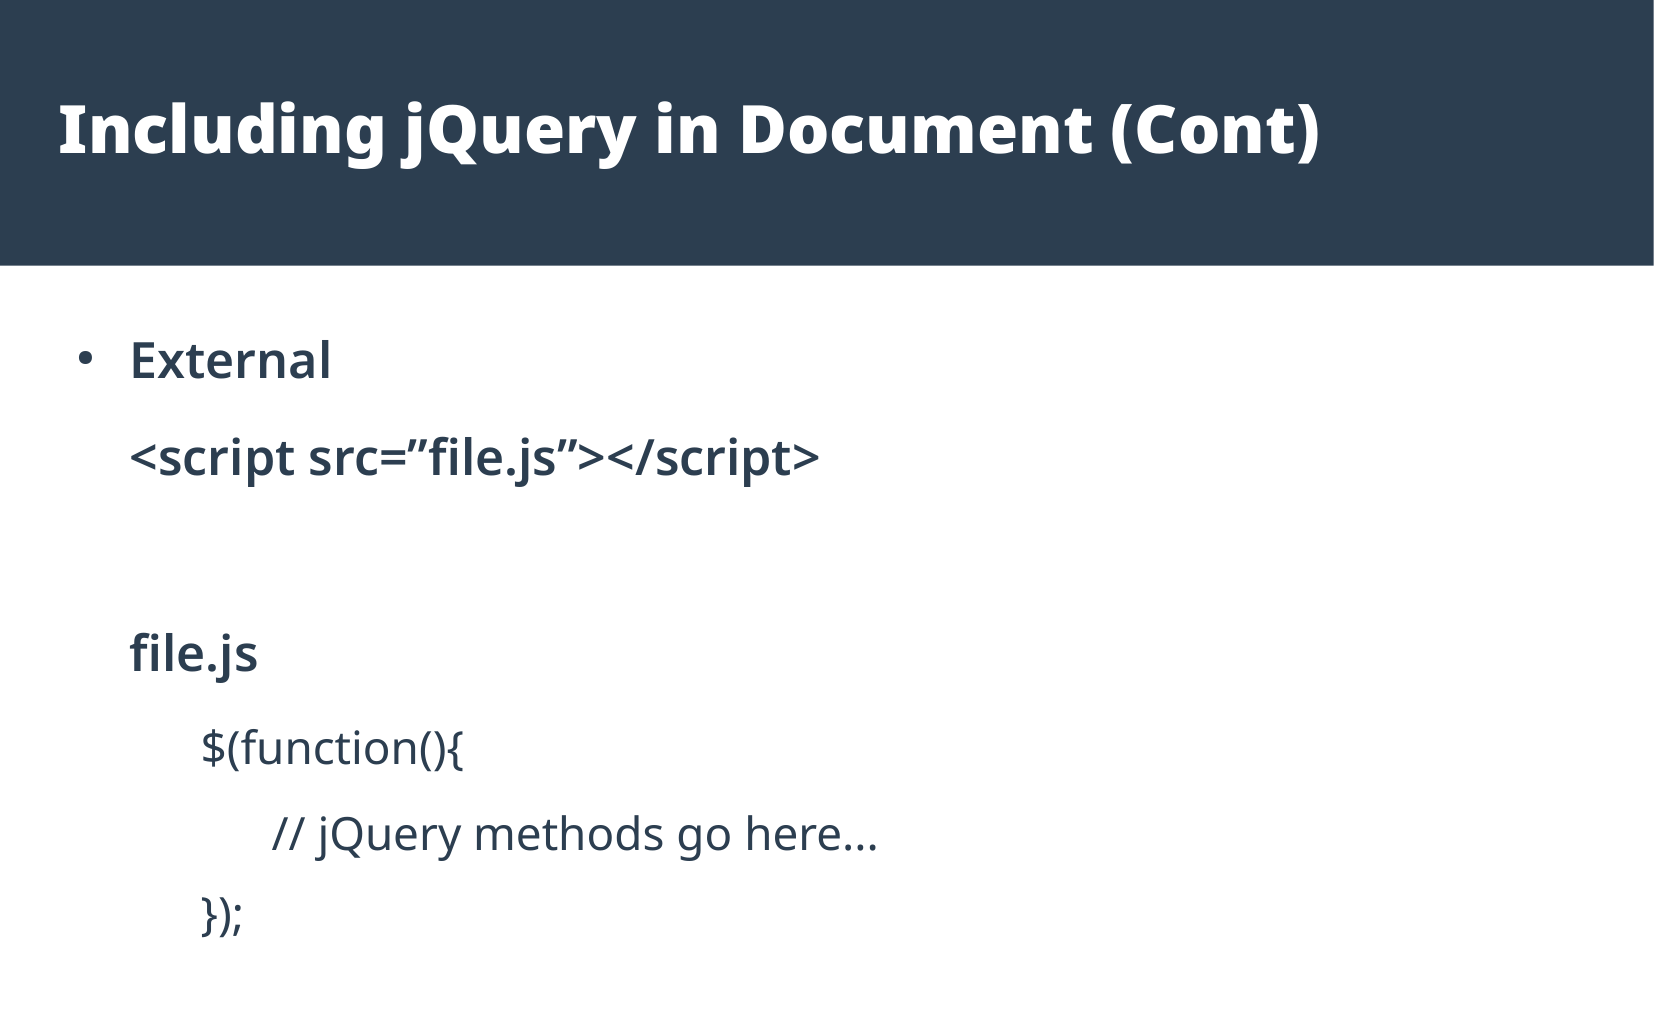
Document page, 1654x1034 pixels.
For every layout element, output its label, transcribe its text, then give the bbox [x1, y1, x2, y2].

list External <script src=”file.js”></script> file.js $(function(){ // jQuery methods go here... }); [58, 324, 1595, 1034]
title Including jQuery in Document (Cont) [58, 49, 1595, 207]
